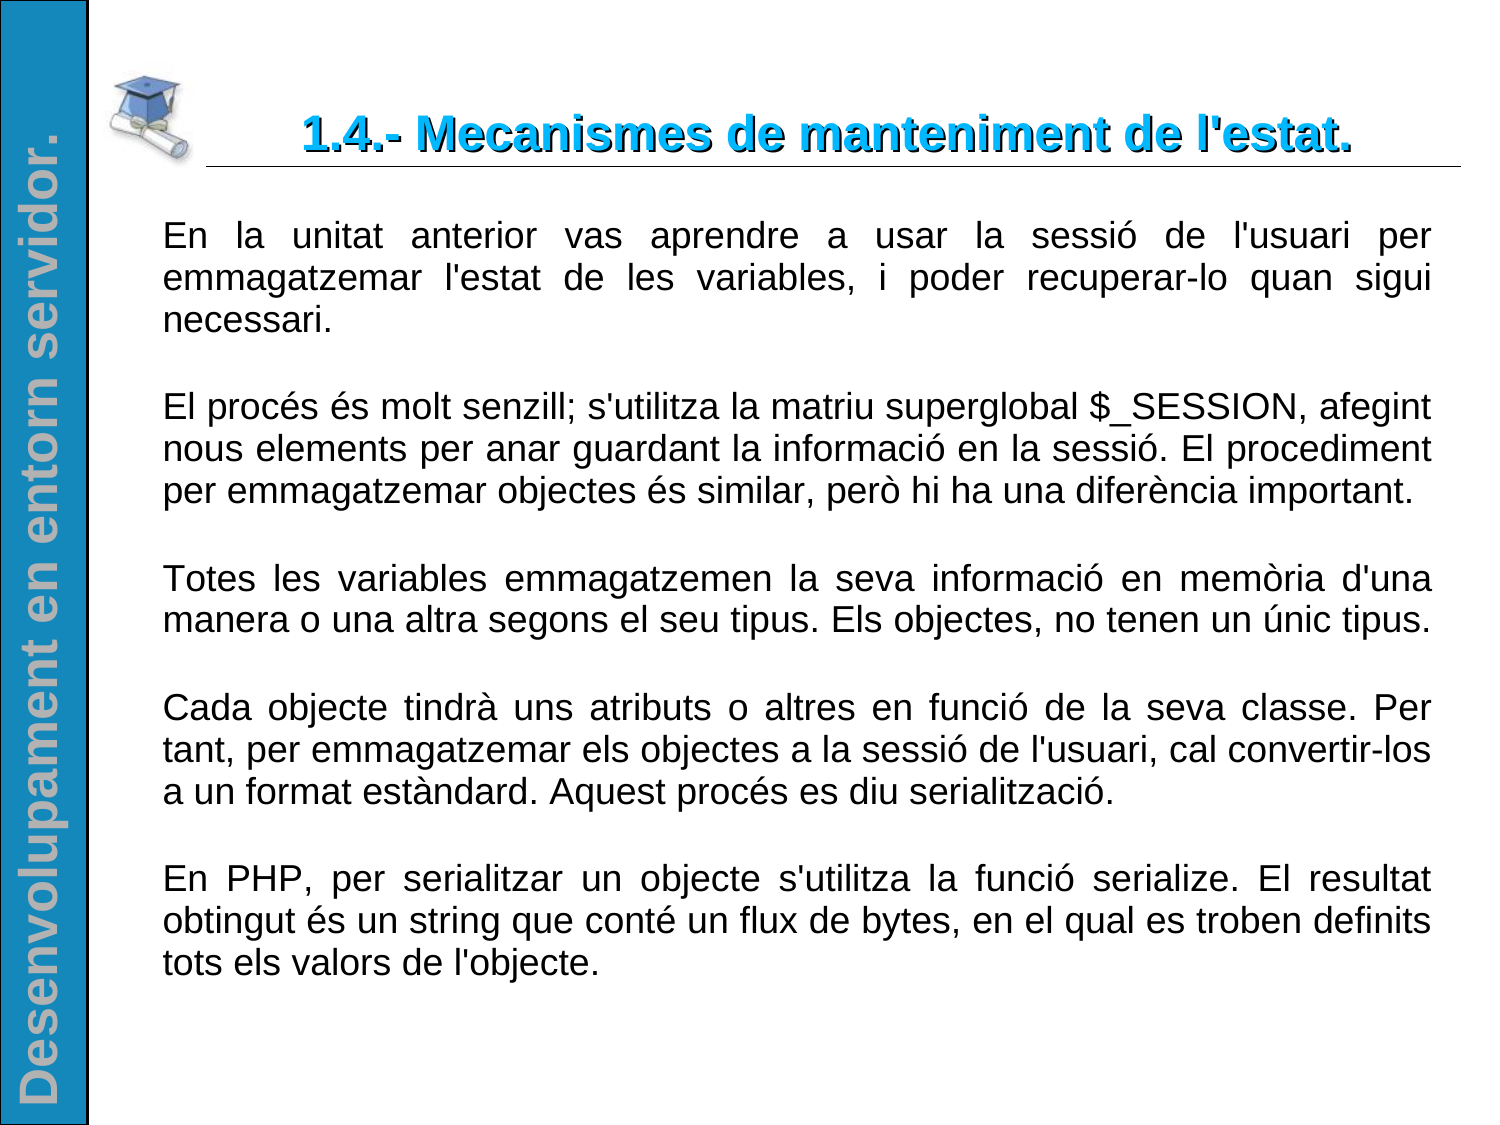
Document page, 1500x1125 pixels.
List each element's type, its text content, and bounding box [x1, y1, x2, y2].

text_box En la unitat anterior vas aprendre a usar la sessió de l'usuari per emmagatzemar l'estat de les variables, i poder recuperar-lo quan sigui necessari. El procés és molt senzill; s'utilitza la matriu superglobal $_SESSION, afegint nous elements per anar guardant la informació en la sessió. El procediment per emmagatzemar objectes és similar, però hi ha una diferència important. Totes les variables emmagatzemen la seva informació en memòria d'una manera o una altra segons el seu tipus. Els objectes, no tenen un únic tipus. Cada objecte tindrà uns atributs o altres en funció de la seva classe. Per tant, per emmagatzemar els objectes a la sessió de l'usuari, cal convertir-los a un format estàndard. Aquest procés es diu serialització. En PHP, per serialitzar un objecte s'utilitza la funció serialize. El resultat obtingut és un string que conté un flux de bytes, en el qual es troben definits tots els valors de l'objecte. [147, 206, 1447, 992]
title 1.4.- Mecanismes de manteniment de l'estat. [206, 88, 1447, 178]
picture [93, 61, 206, 174]
